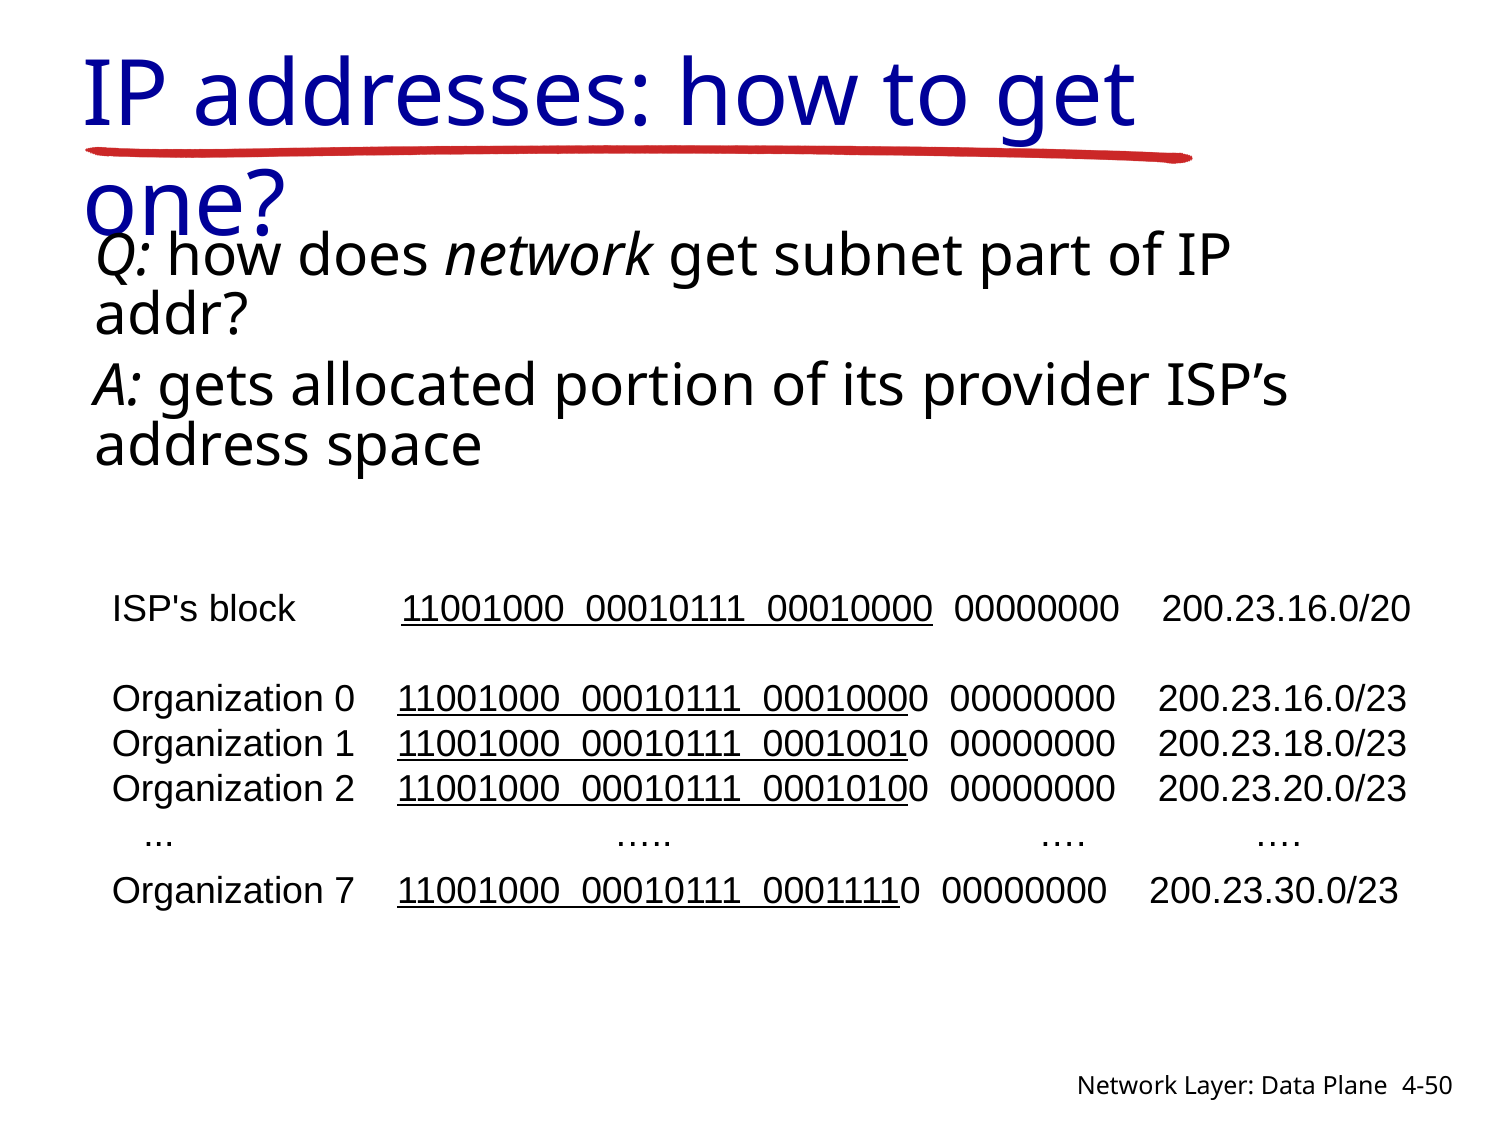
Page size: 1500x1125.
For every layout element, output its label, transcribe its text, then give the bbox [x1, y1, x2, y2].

title IP addresses: how to get one? [67, 26, 1343, 180]
slide_number 4-13 [1387, 1062, 1480, 1107]
text_box ISP's block 11001000 00010111 00010000 00000000 200.23.16.0/20 Organization 0 11001000 00010111 00010000 00000000 200.23.16.0/23 Organization 1 11001000 00010111 00010010 00000000 200.23.18.0/23 Organization 2 11001000 00010111 00010100 00000000 200.23.20.0/23 ... ….. …. …. Organization 7 11001000 00010111 00011110 00000000 200.23.30.0/23 [97, 576, 1500, 967]
list Q: how does network get subnet part of IP addr? A: gets allocated portion of its provider ISP’s address space [79, 220, 1405, 518]
footer Network Layer: Data Plane [1045, 1062, 1404, 1102]
